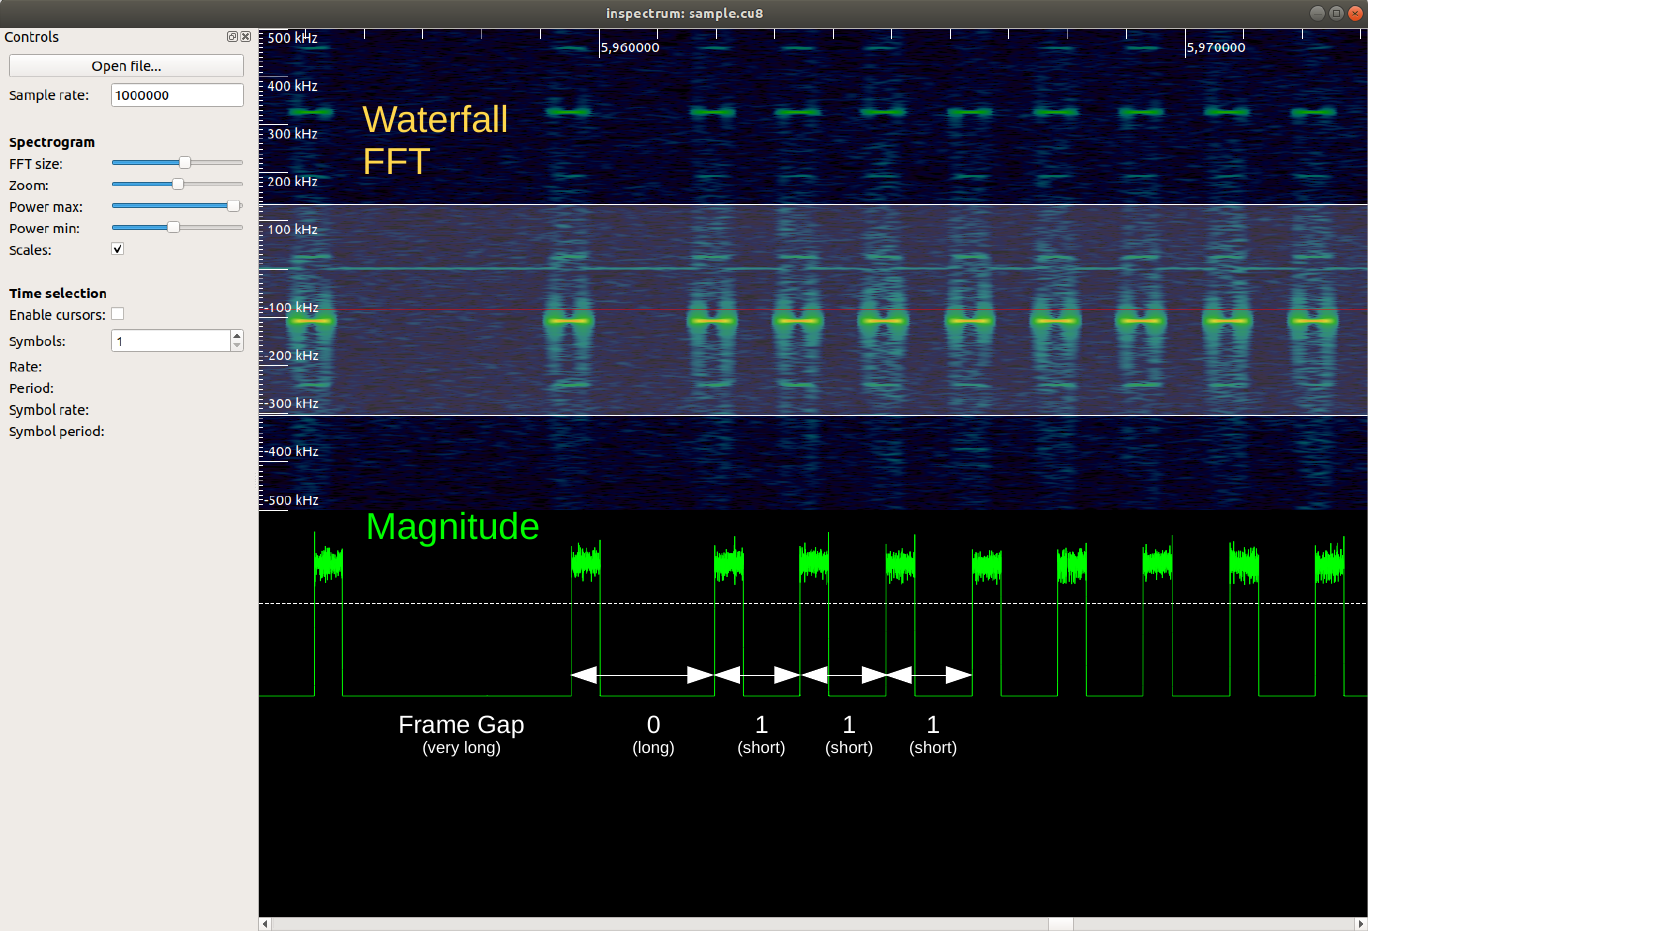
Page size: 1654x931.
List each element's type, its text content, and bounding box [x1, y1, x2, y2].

text_box Magnitude [350, 498, 556, 556]
text_box Frame Gap (very long) [383, 703, 541, 766]
picture [0, 0, 1368, 931]
text_box 0 (long) [617, 703, 691, 766]
text_box Waterfall FFT [347, 90, 543, 190]
text_box 1 (short) [810, 703, 889, 766]
text_box 1 (short) [722, 703, 801, 766]
text_box 1 (short) [894, 703, 973, 766]
